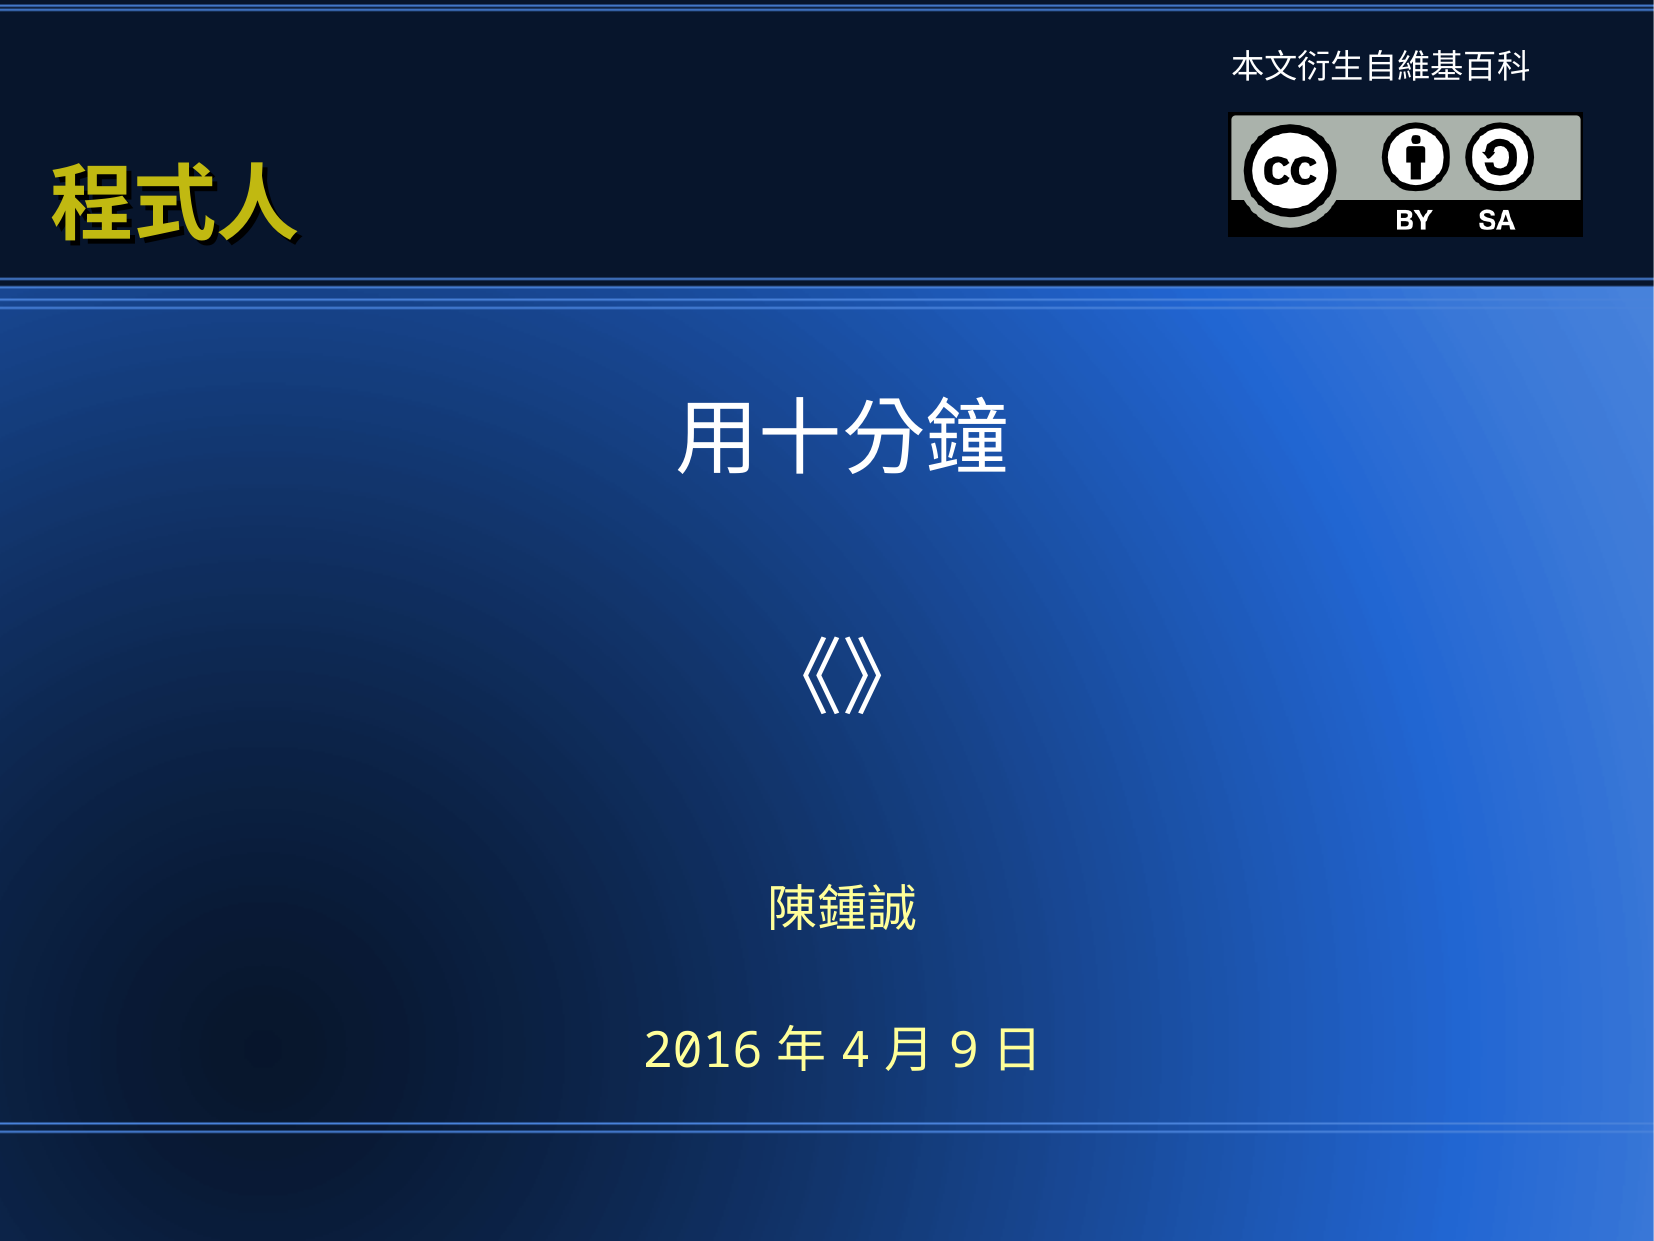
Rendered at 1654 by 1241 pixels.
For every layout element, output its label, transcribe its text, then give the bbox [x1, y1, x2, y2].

text_box 本文衍生自維基百科 [1216, 32, 1622, 95]
subtitle 用十分鐘 《》 陳鍾誠 2016年4月9日 [59, 326, 1626, 1127]
picture [0, 0, 1654, 1241]
text_box 程式人 [35, 129, 378, 325]
